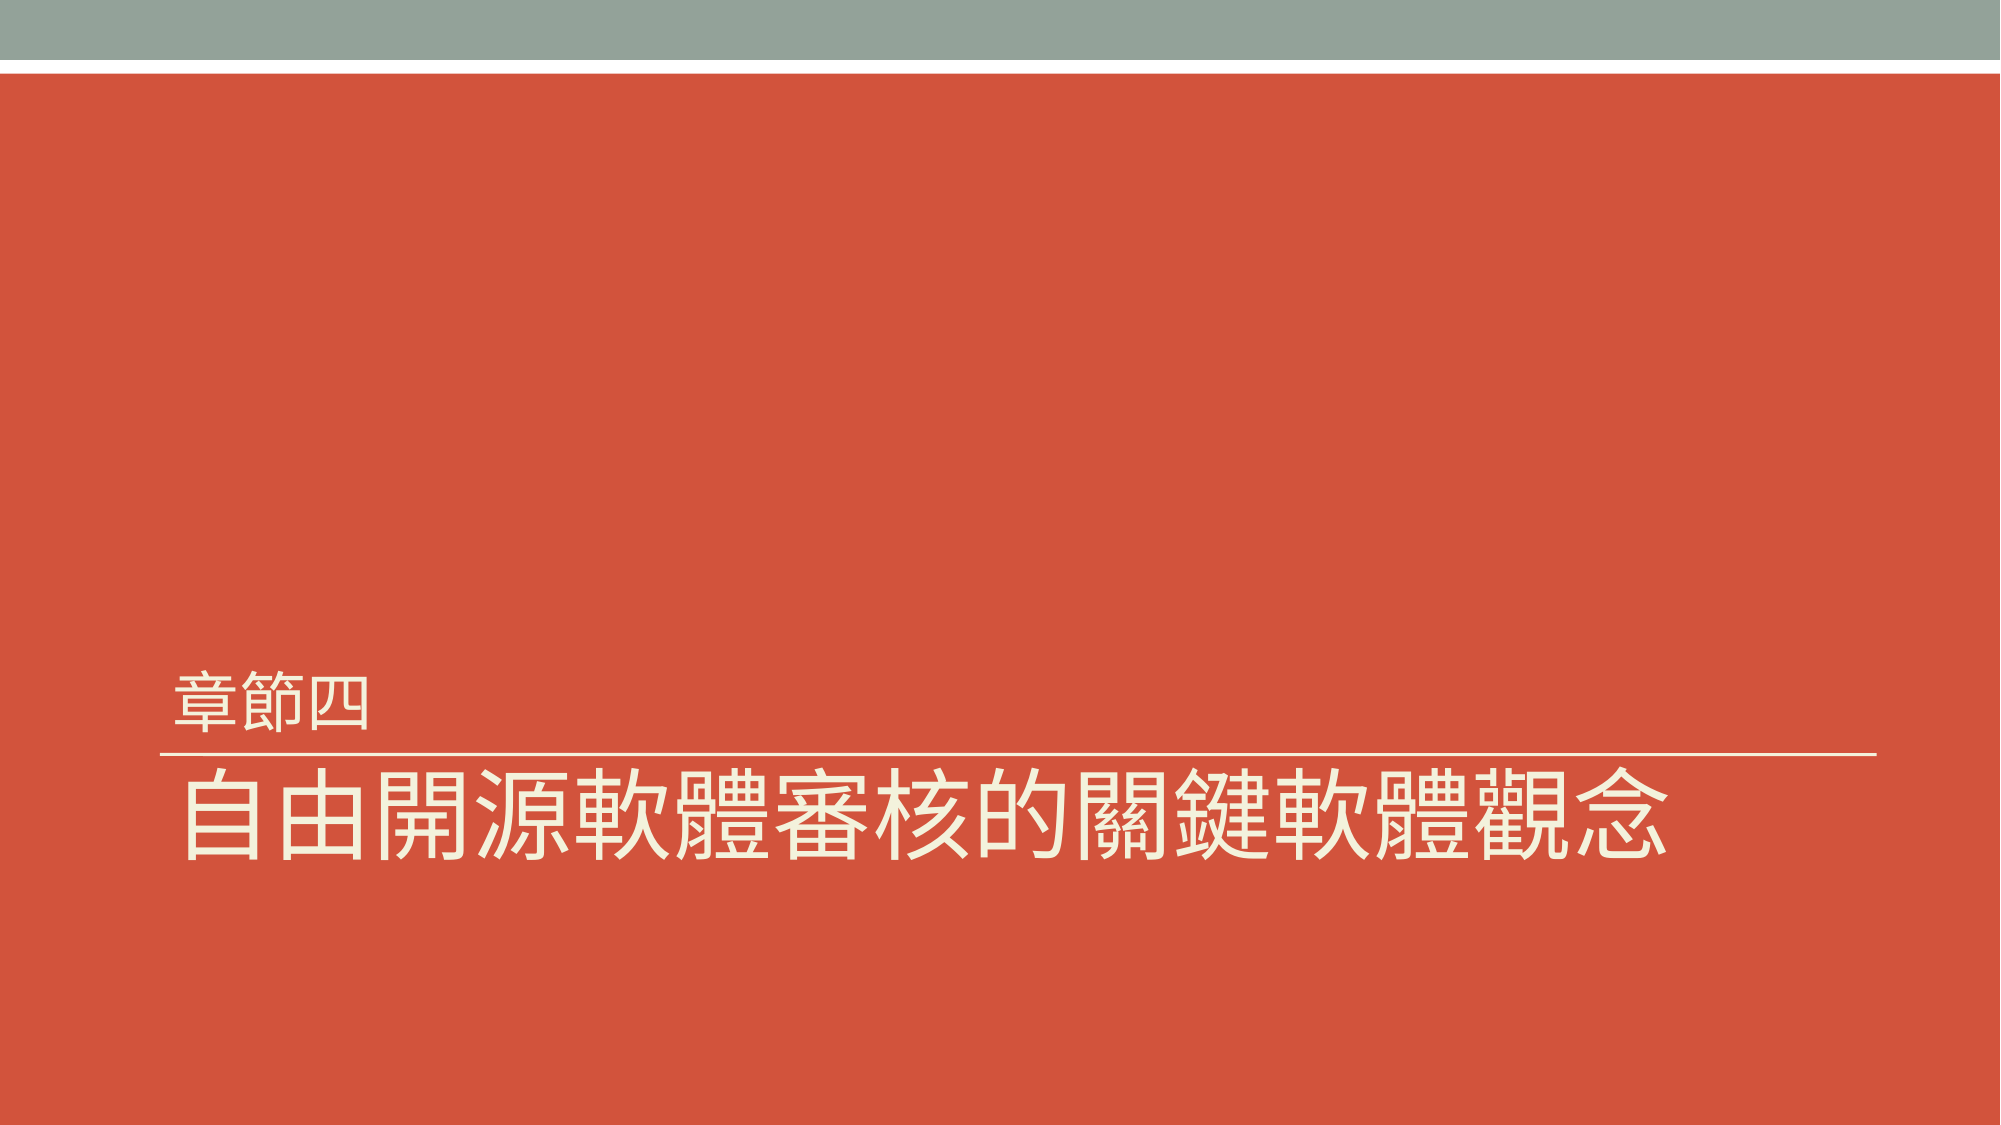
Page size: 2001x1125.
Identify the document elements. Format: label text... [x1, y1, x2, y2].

list 自由開源軟體審核的關鍵軟體觀念 [157, 758, 1858, 1006]
title 章節四 [157, 387, 1858, 749]
